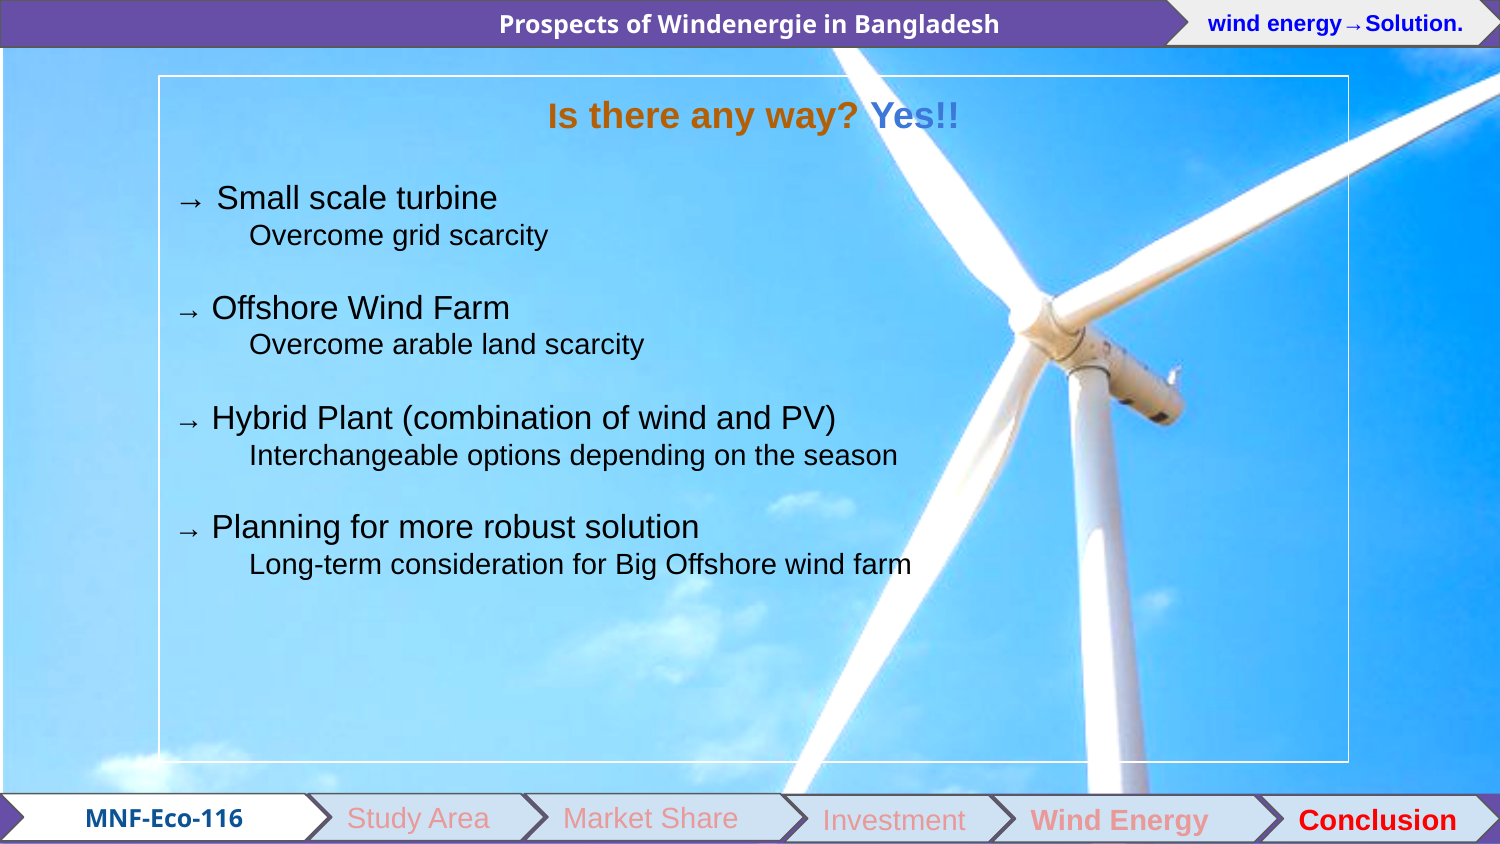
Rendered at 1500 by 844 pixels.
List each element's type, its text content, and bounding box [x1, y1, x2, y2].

text_box Study Area [308, 793, 545, 841]
text_box Market Share [524, 793, 804, 841]
picture [2, 48, 1500, 793]
text_box Investment [784, 795, 1013, 843]
text_box Is there any way? Yes!! → Small scale turbine Overcome grid scarcity → Offshore Wind Farm Overcome arable land scarcity → Hybrid Plant (combination of wind and PV) Interchangeable options depending on the season → Planning for more robust solution Long-term consideration for Big Offshore wind farm [159, 76, 1349, 763]
text_box Wind Energy [992, 795, 1278, 843]
text_box MNF-Eco-116 [0, 793, 329, 841]
text_box [0, 793, 1500, 844]
text_box Prospects of Windenergie in Bangladesh [0, 0, 1500, 48]
text_box wind energy→Solution. [1164, 0, 1500, 46]
text_box Conclusion [1259, 795, 1500, 843]
text_box [0, 795, 22, 839]
